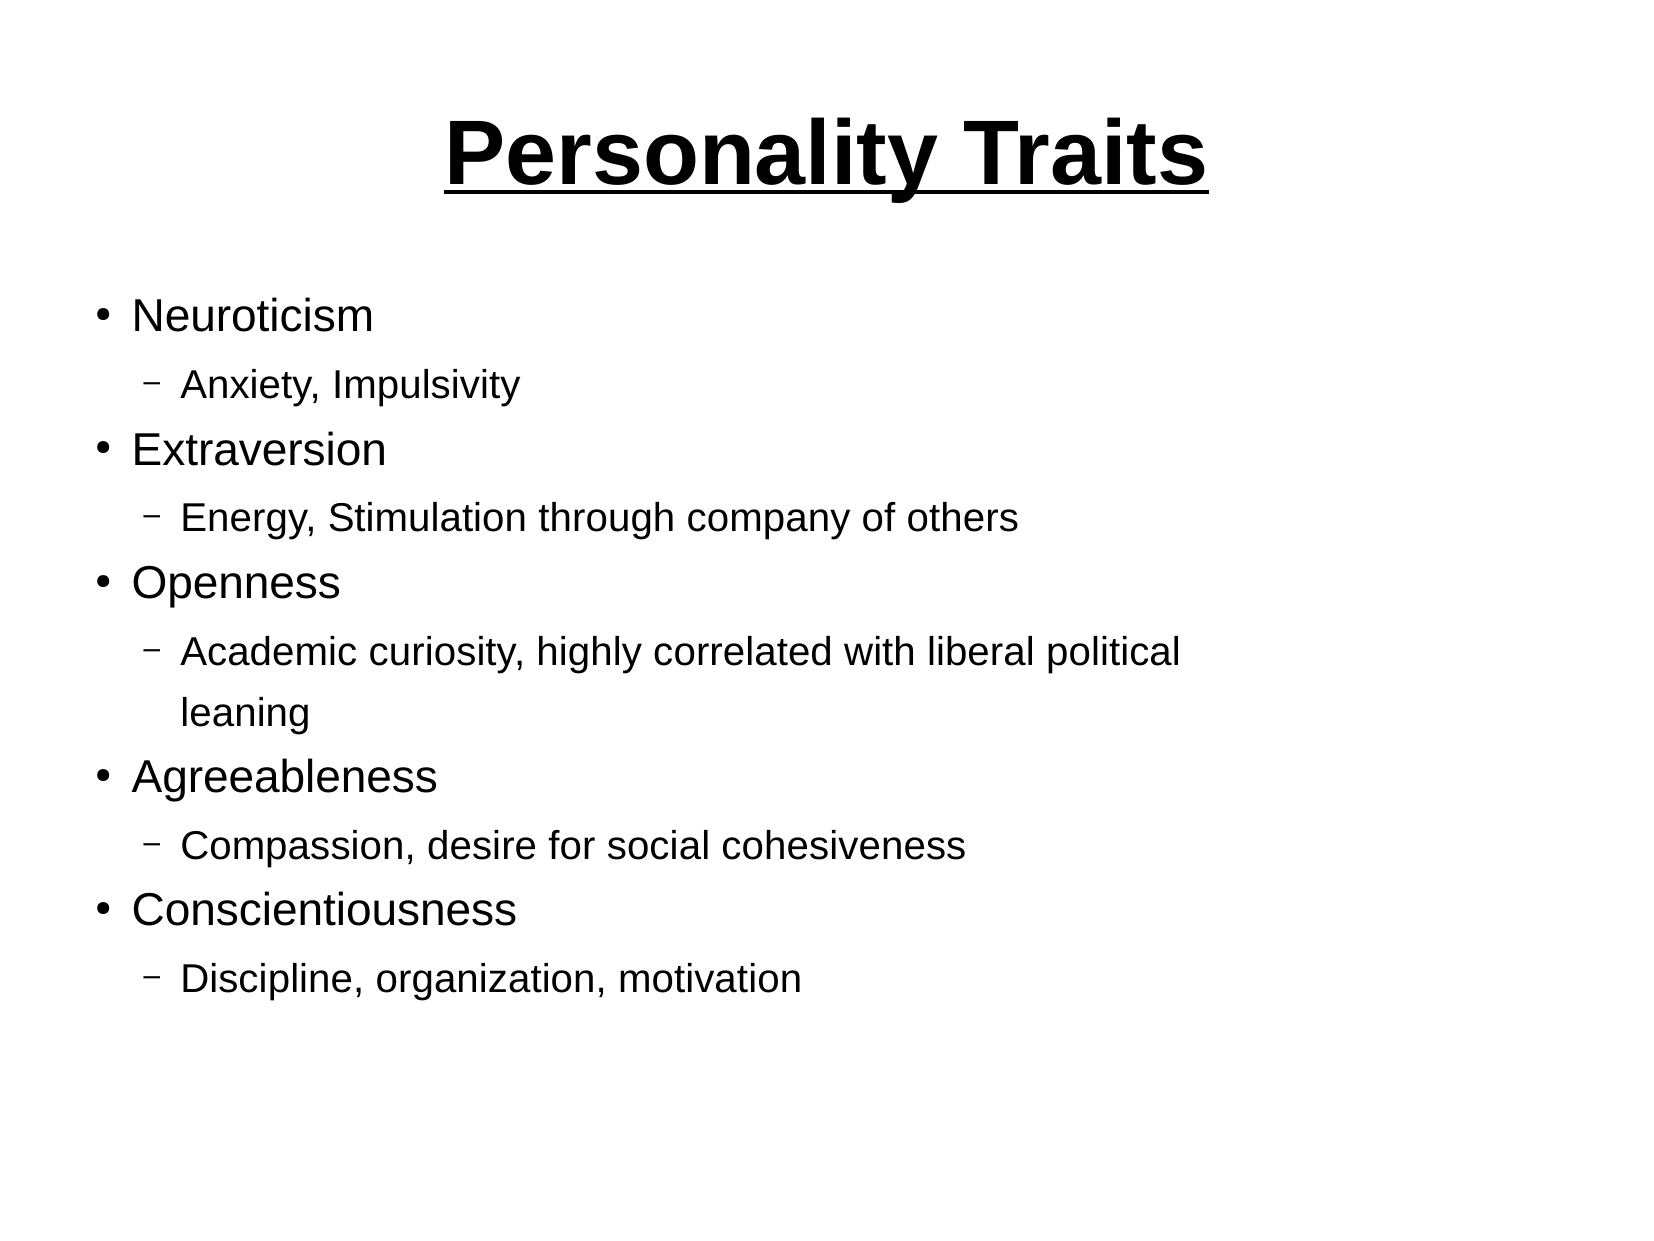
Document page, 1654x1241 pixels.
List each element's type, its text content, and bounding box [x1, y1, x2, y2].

list Neuroticism Anxiety, Impulsivity Extraversion Energy, Stimulation through company of others Openness Academic curiosity, highly correlated with liberal political leaning Agreeableness Compassion, desire for social cohesiveness Conscientiousness Discipline, organization, motivation [82, 290, 1571, 1010]
title Personality Traits [82, 49, 1571, 257]
